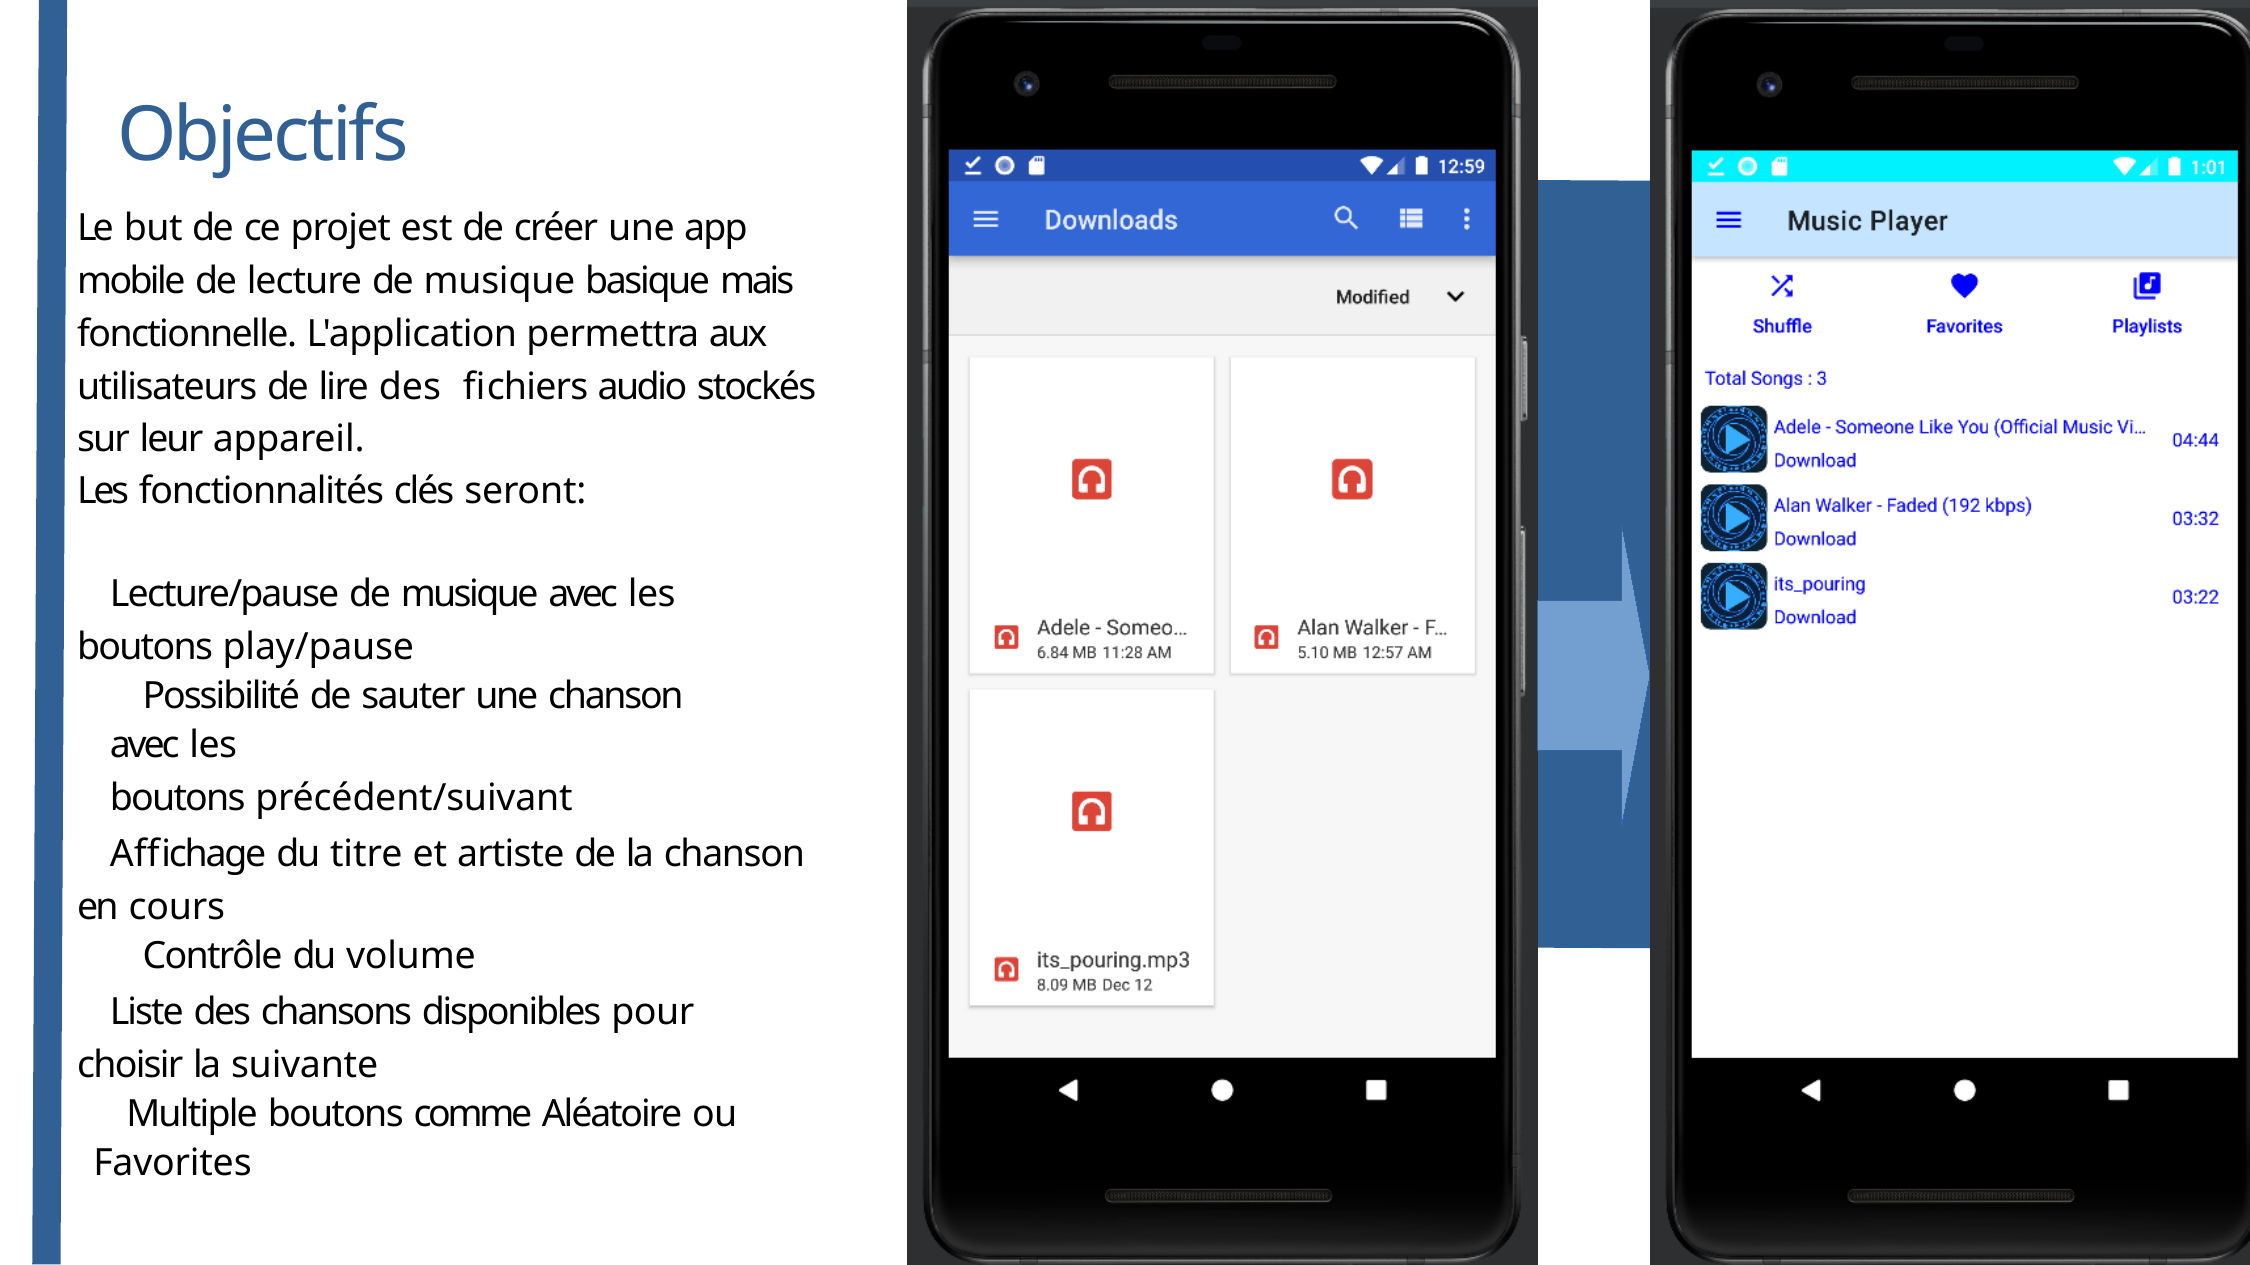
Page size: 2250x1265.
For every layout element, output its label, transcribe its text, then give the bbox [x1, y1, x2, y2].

title Objectifs [114, 81, 563, 188]
text_box [32, 0, 68, 1265]
picture [1650, 0, 2250, 1265]
text_box Le but de ce projet est de créer une app mobile de lecture de musique basique mais fonctionnelle. L'application permettra aux utilisateurs de lire des fichiers audio stockés sur leur appareil. Les fonctionnalités clés seront: Lecture/pause de musique avec les boutons play/pause Possibilité de sauter une chanson avec les boutons précédent/suivant Affichage du titre et artiste de la chanson en cours Contrôle du volume Liste des chansons disponibles pour choisir la suivante Multiple boutons comme Aléatoire ou Favorites [74, 187, 863, 1184]
picture [907, 0, 1538, 1265]
text_box [1537, 525, 1650, 826]
